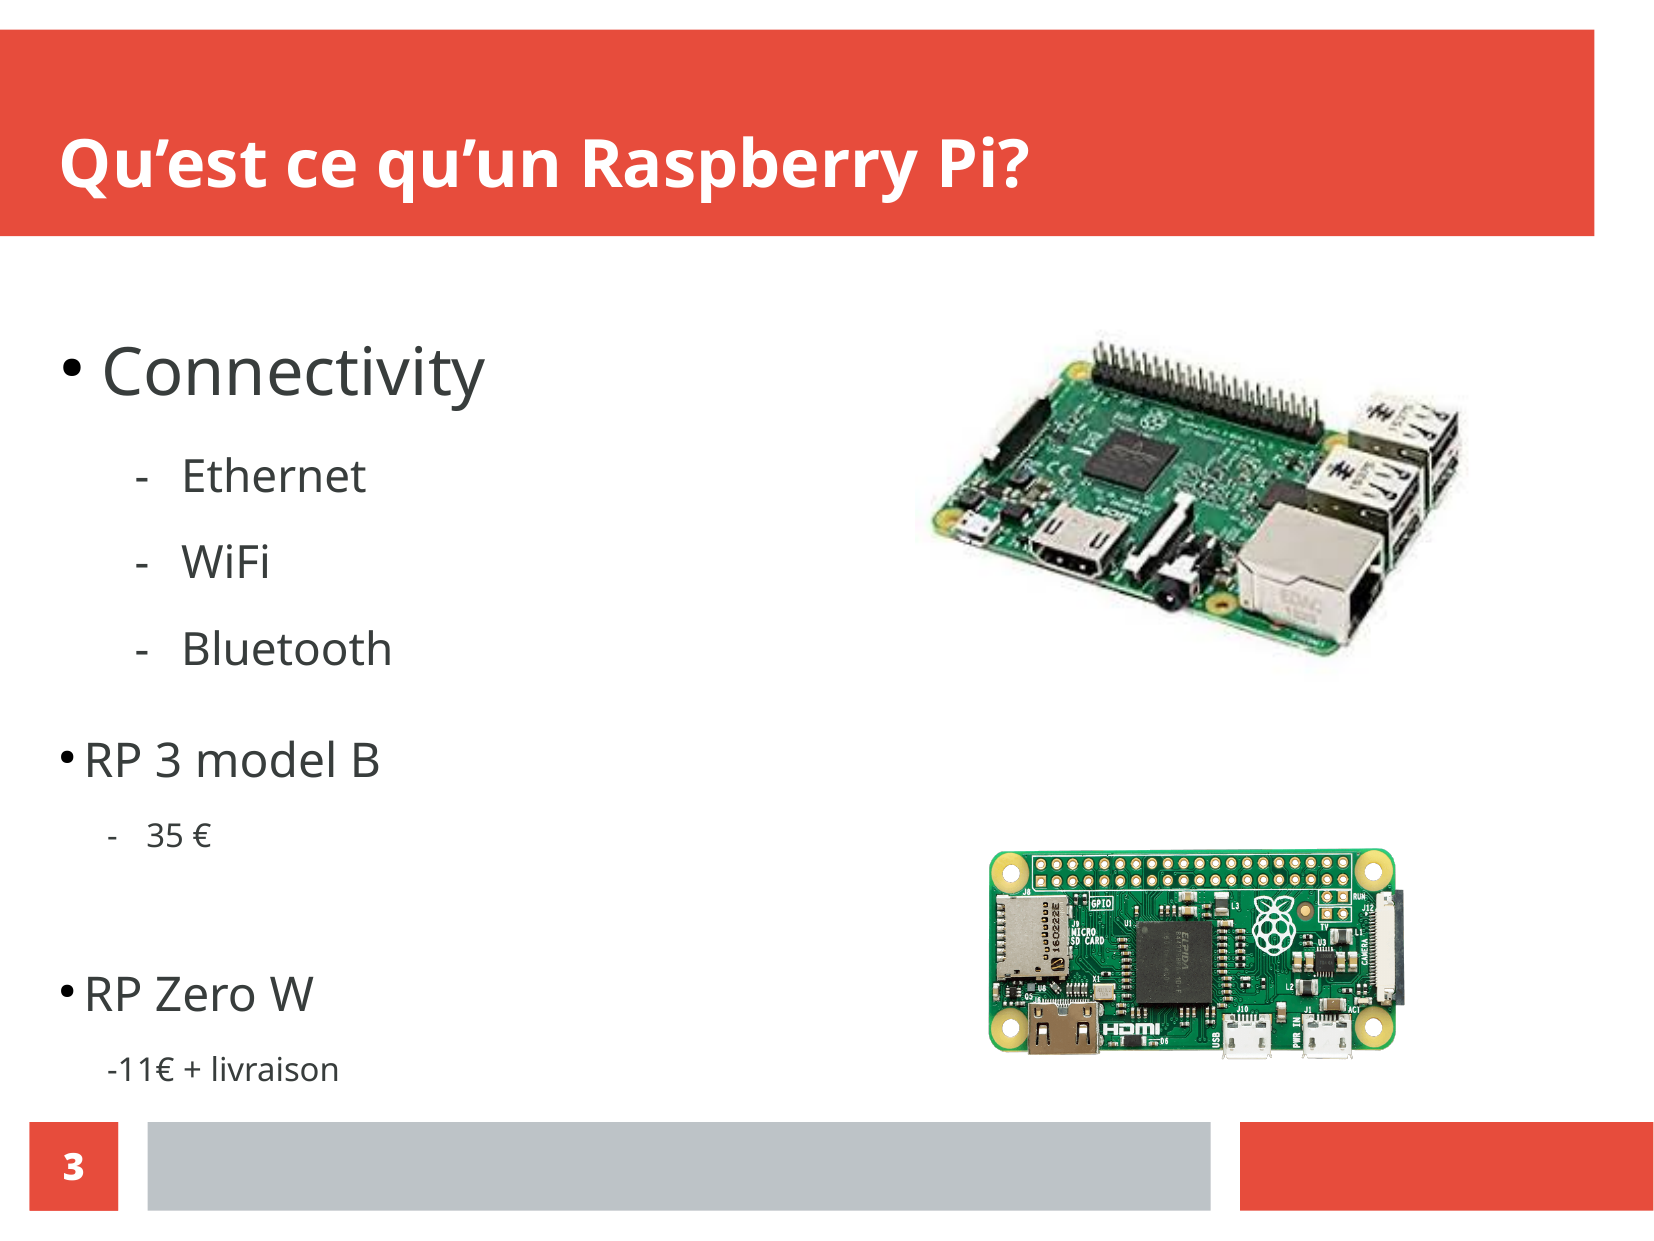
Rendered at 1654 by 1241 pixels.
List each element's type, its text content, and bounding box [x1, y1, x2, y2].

list RP 3 model B - 35 € RP Zero W -11€ + livraison [59, 725, 794, 1092]
picture [967, 704, 1426, 1203]
picture [915, 314, 1485, 682]
list Connectivity - Ethernet - WiFi - Bluetooth [60, 323, 796, 691]
title Qu’est ce qu’un Raspberry Pi? [59, 59, 1595, 207]
